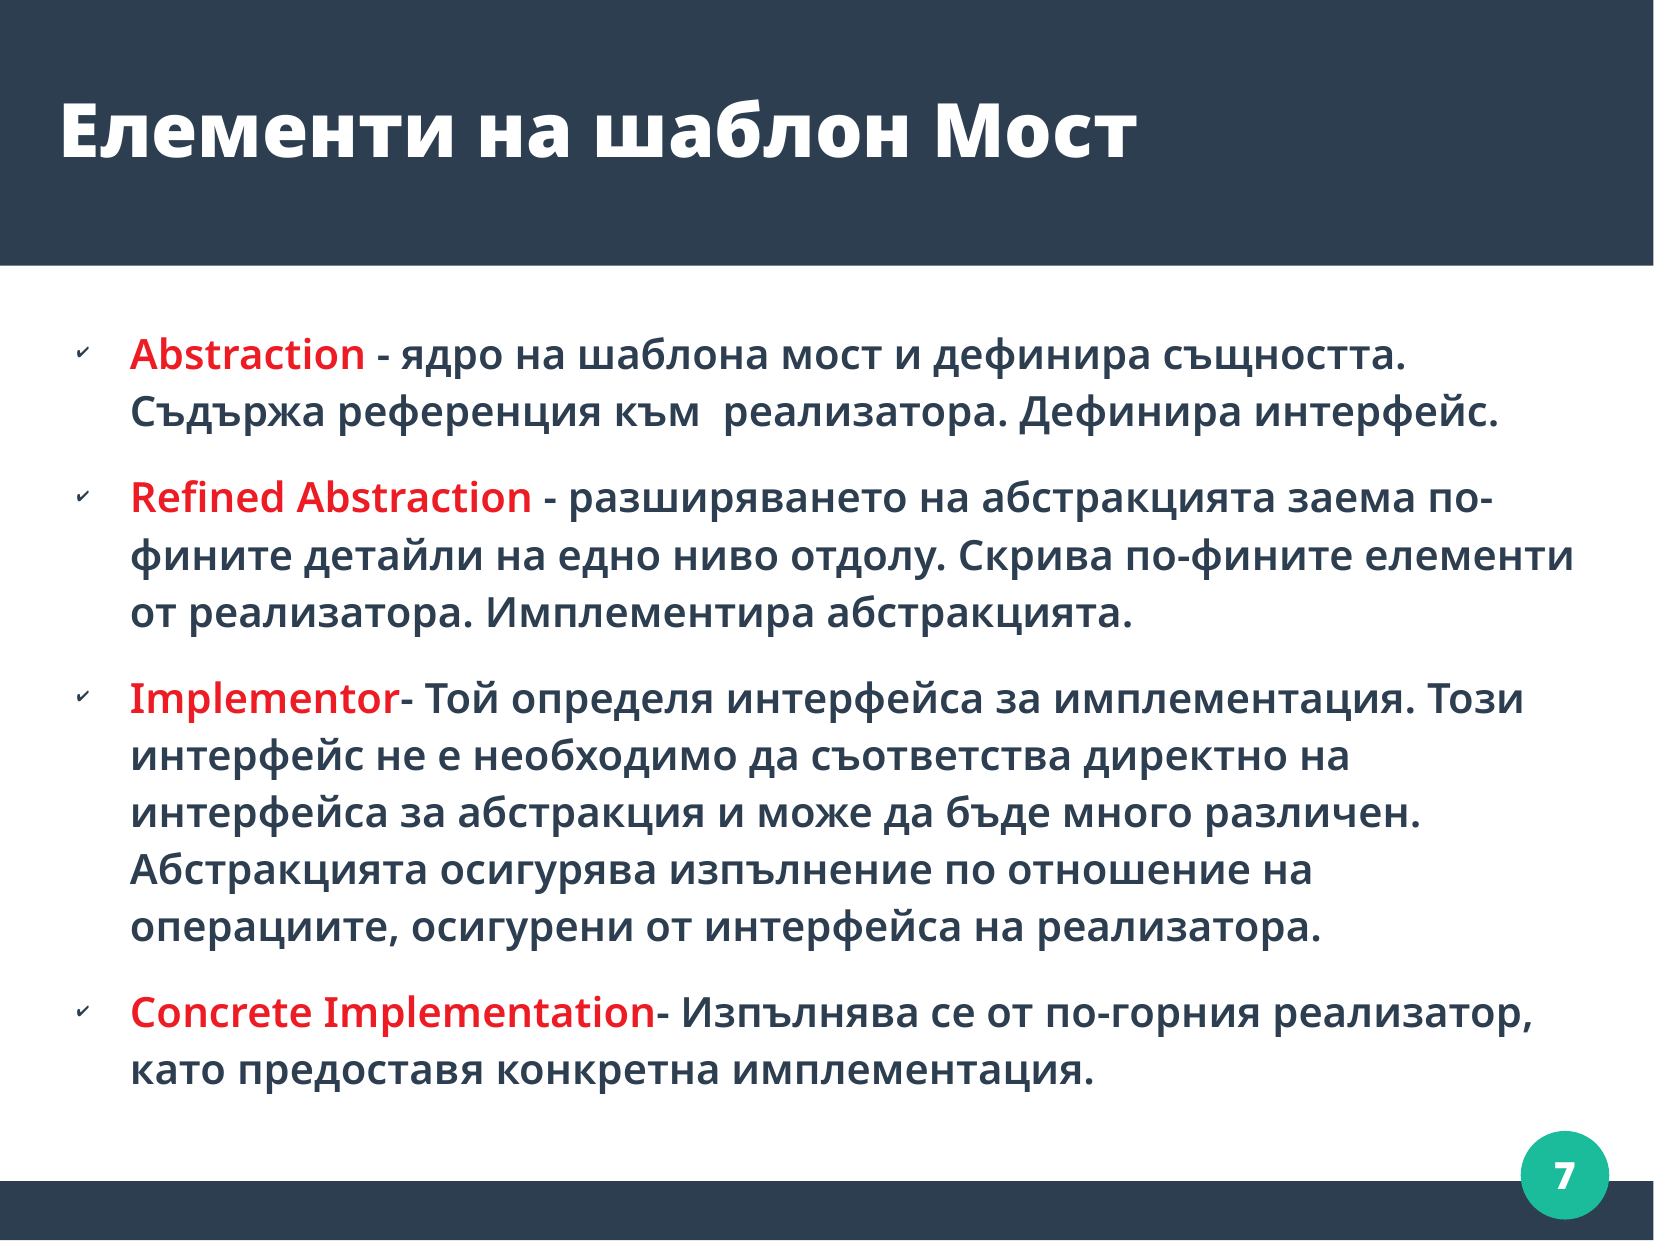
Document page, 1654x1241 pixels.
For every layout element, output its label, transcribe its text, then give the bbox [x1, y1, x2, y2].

list Abstraction - ядро на шаблона мост и дефинира същността. Съдържа референция към реализатора. Дефинира интерфейс. Refined Abstraction - разширяването на абстракцията заема по-фините детайли на едно ниво отдолу. Скрива по-фините елементи от реализатора. Имплементира абстракцията. Implementor- Той определя интерфейса за имплементация. Този интерфейс не е необходимо да съответства директно на интерфейса за абстракция и може да бъде много различен. Абстракцията осигурява изпълнение по отношение на операциите, осигурени от интерфейса на реализатора. Concrete Implementation- Изпълнява се от по-горния реализатор, като предоставя конкретна имплементация. [59, 324, 1595, 1152]
title Елементи на шаблон Мост [59, 49, 1595, 207]
